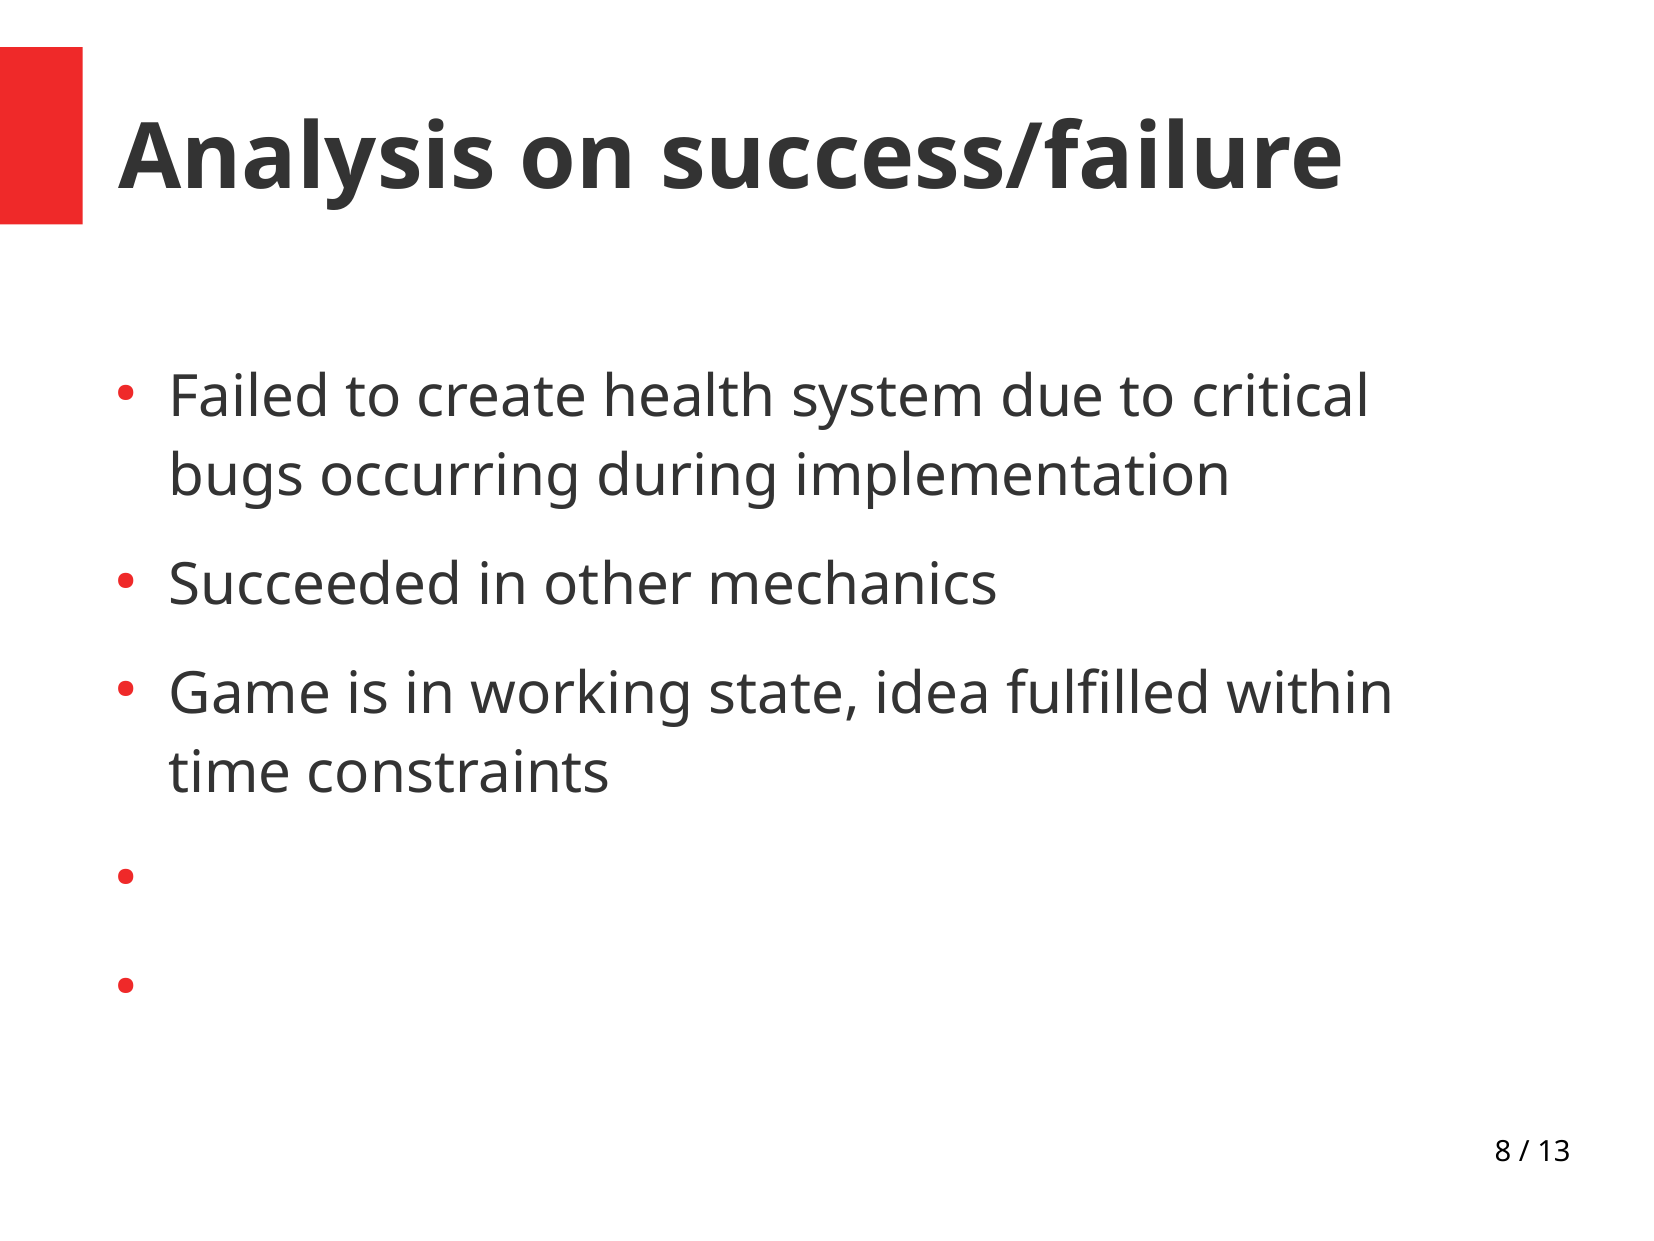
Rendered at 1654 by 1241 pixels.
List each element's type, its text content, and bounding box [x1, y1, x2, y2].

title Analysis on success/failure [118, 49, 1571, 257]
list Failed to create health system due to critical bugs occurring during implementation Succeeded in other mechanics Game is in working state, idea fulfilled within time constraints [97, 354, 1516, 1074]
